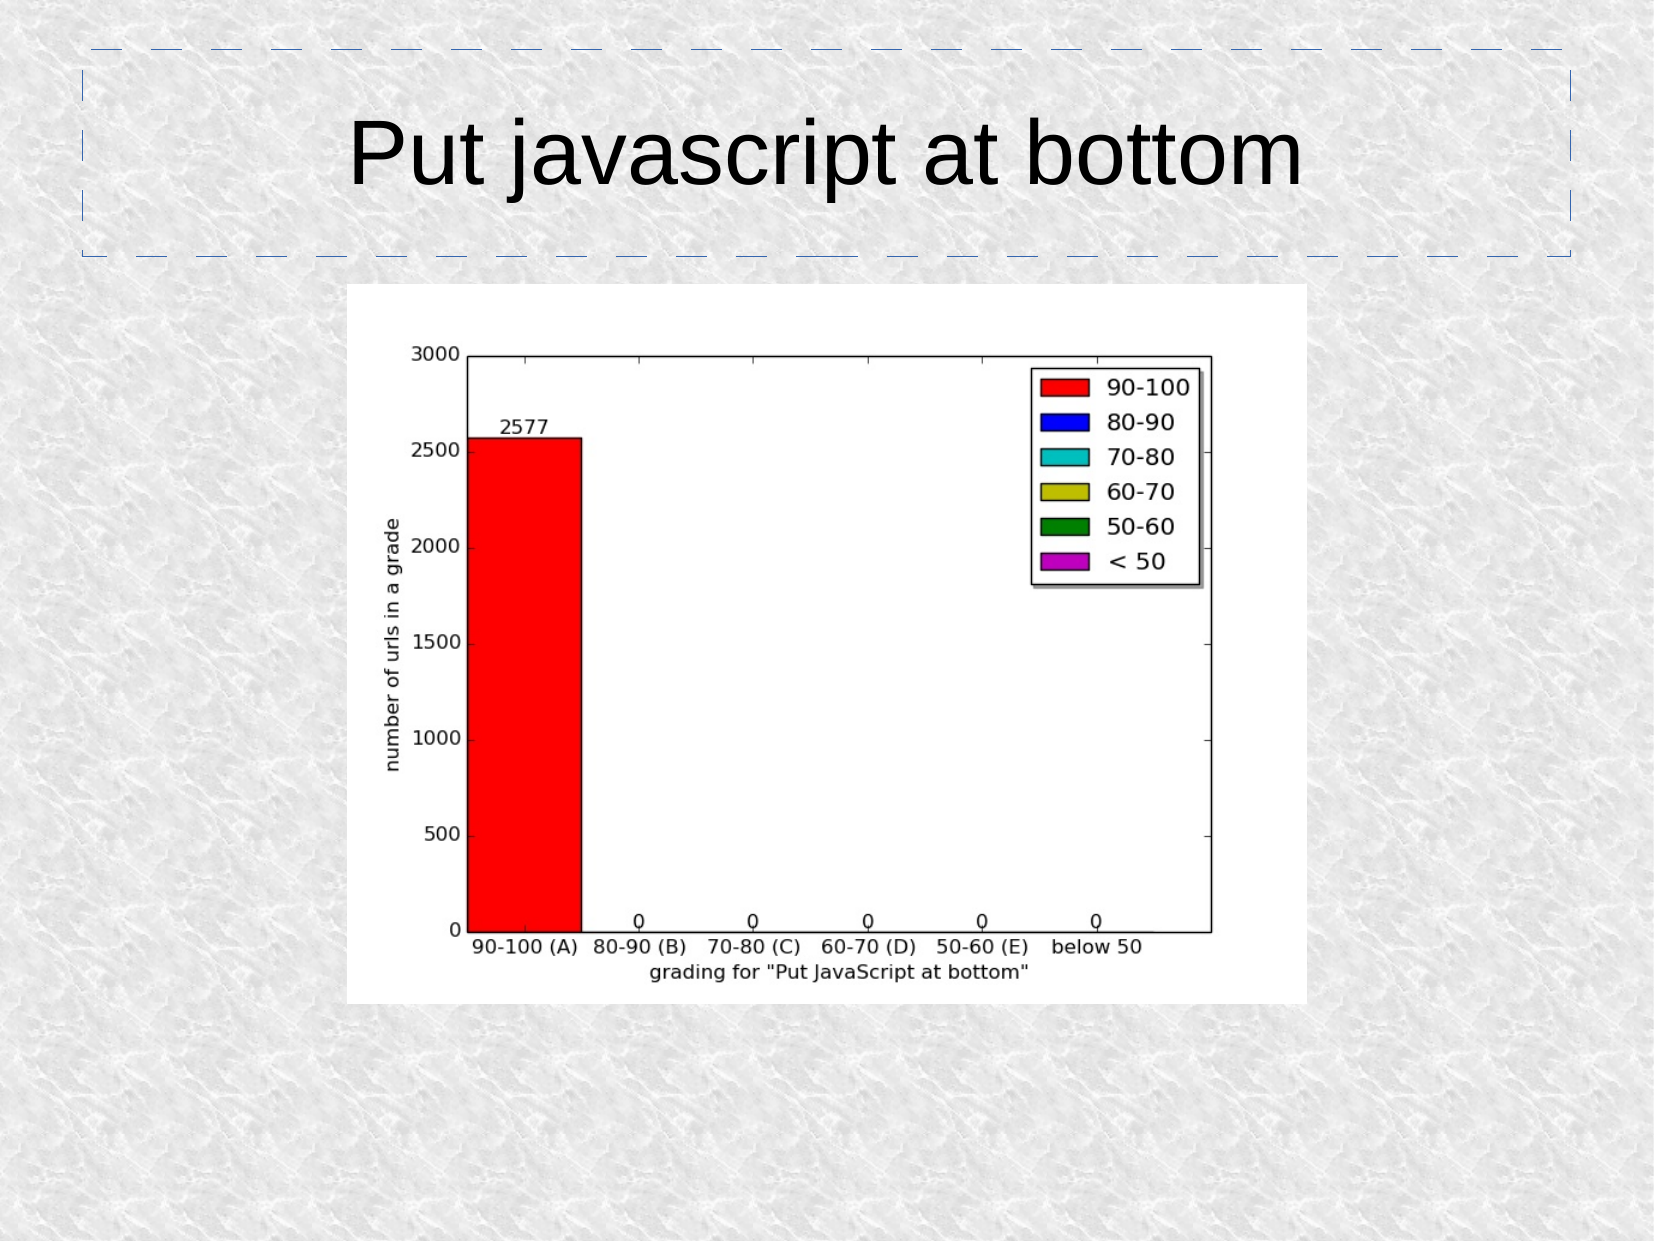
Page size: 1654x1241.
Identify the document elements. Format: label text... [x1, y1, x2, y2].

picture [0, 0, 1654, 1241]
title Put javascript at bottom [82, 49, 1571, 257]
